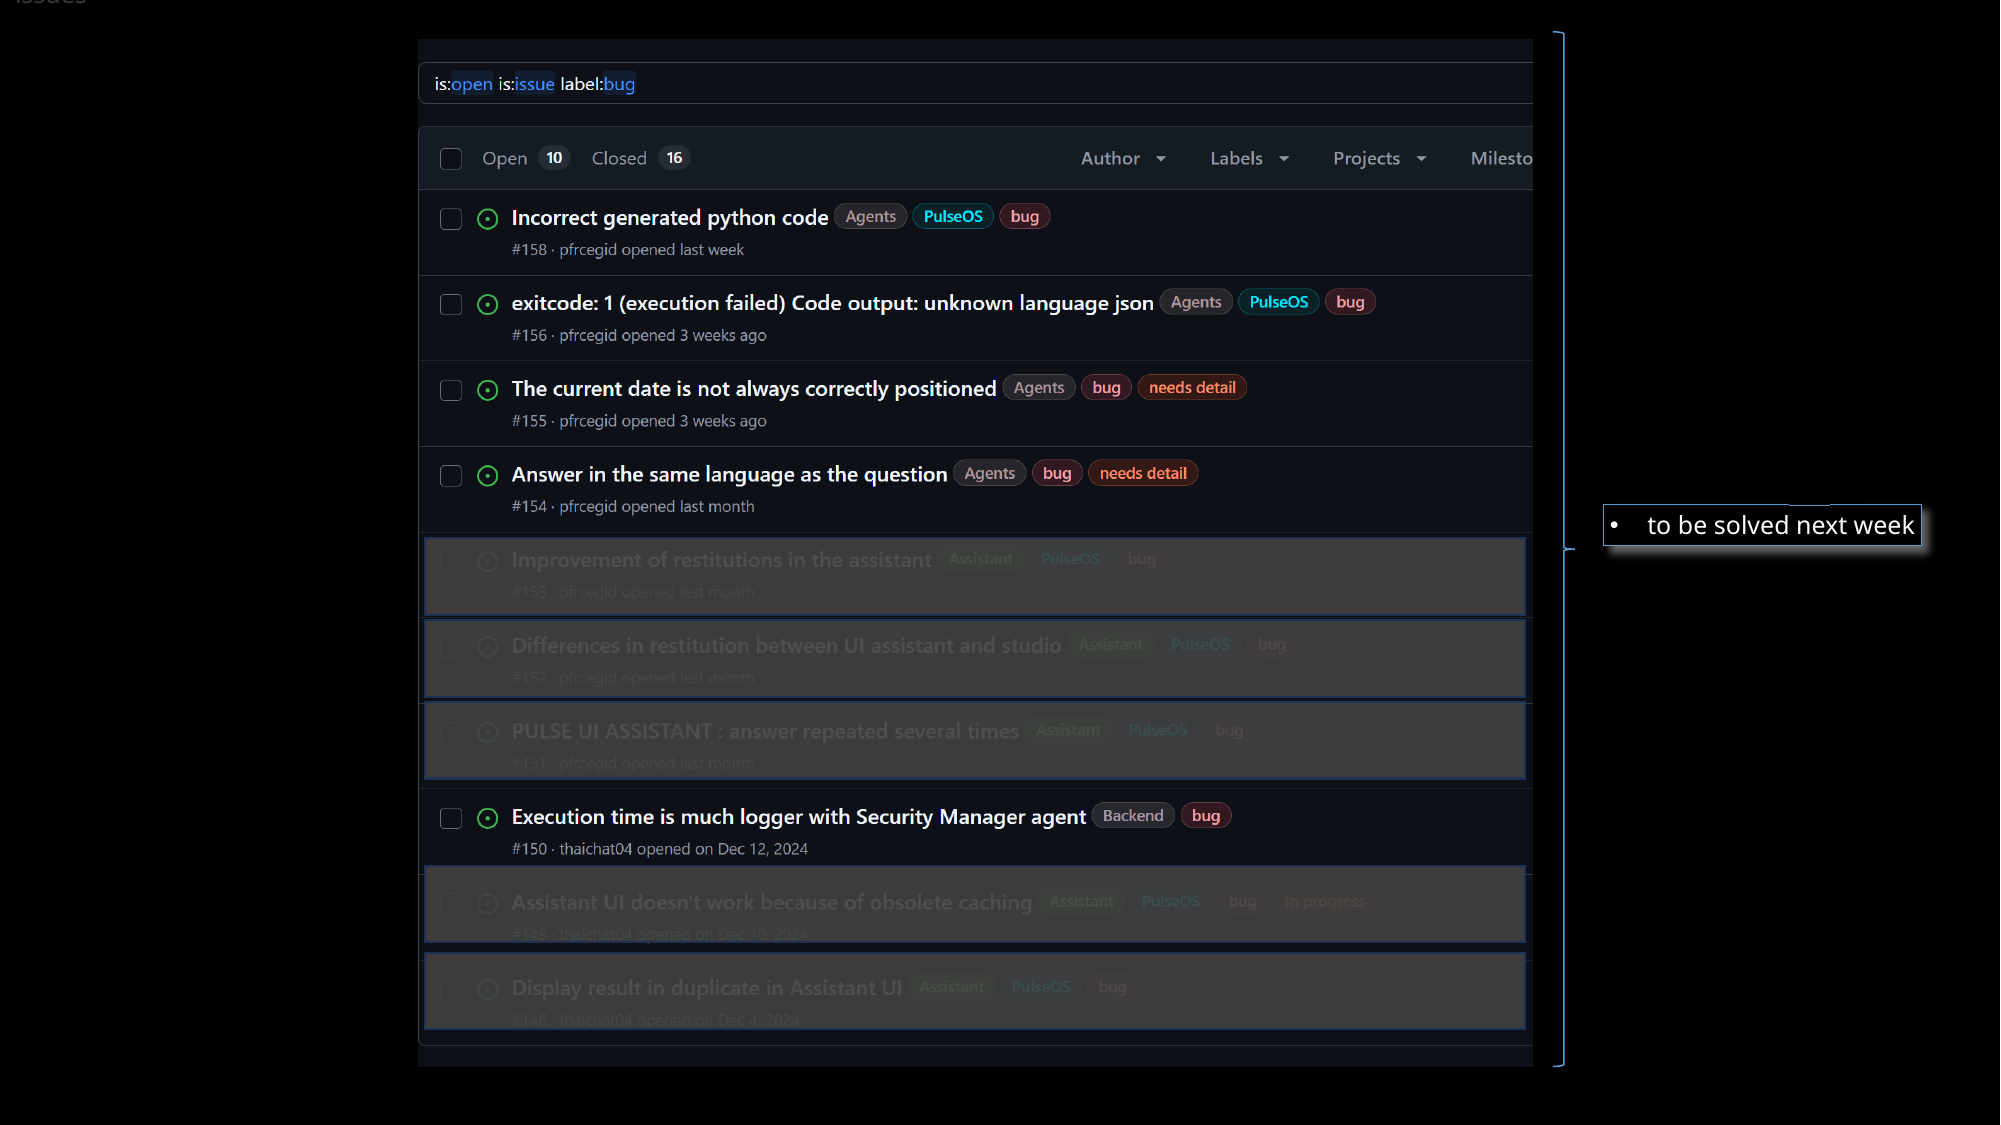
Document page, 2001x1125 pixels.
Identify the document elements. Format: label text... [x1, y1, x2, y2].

text_box [425, 620, 1526, 697]
text_box [425, 952, 1526, 1030]
text_box [425, 865, 1526, 943]
picture [418, 39, 1533, 1067]
text_box to be solved next week [1603, 504, 1922, 546]
text_box [425, 538, 1526, 615]
text_box [425, 701, 1526, 779]
